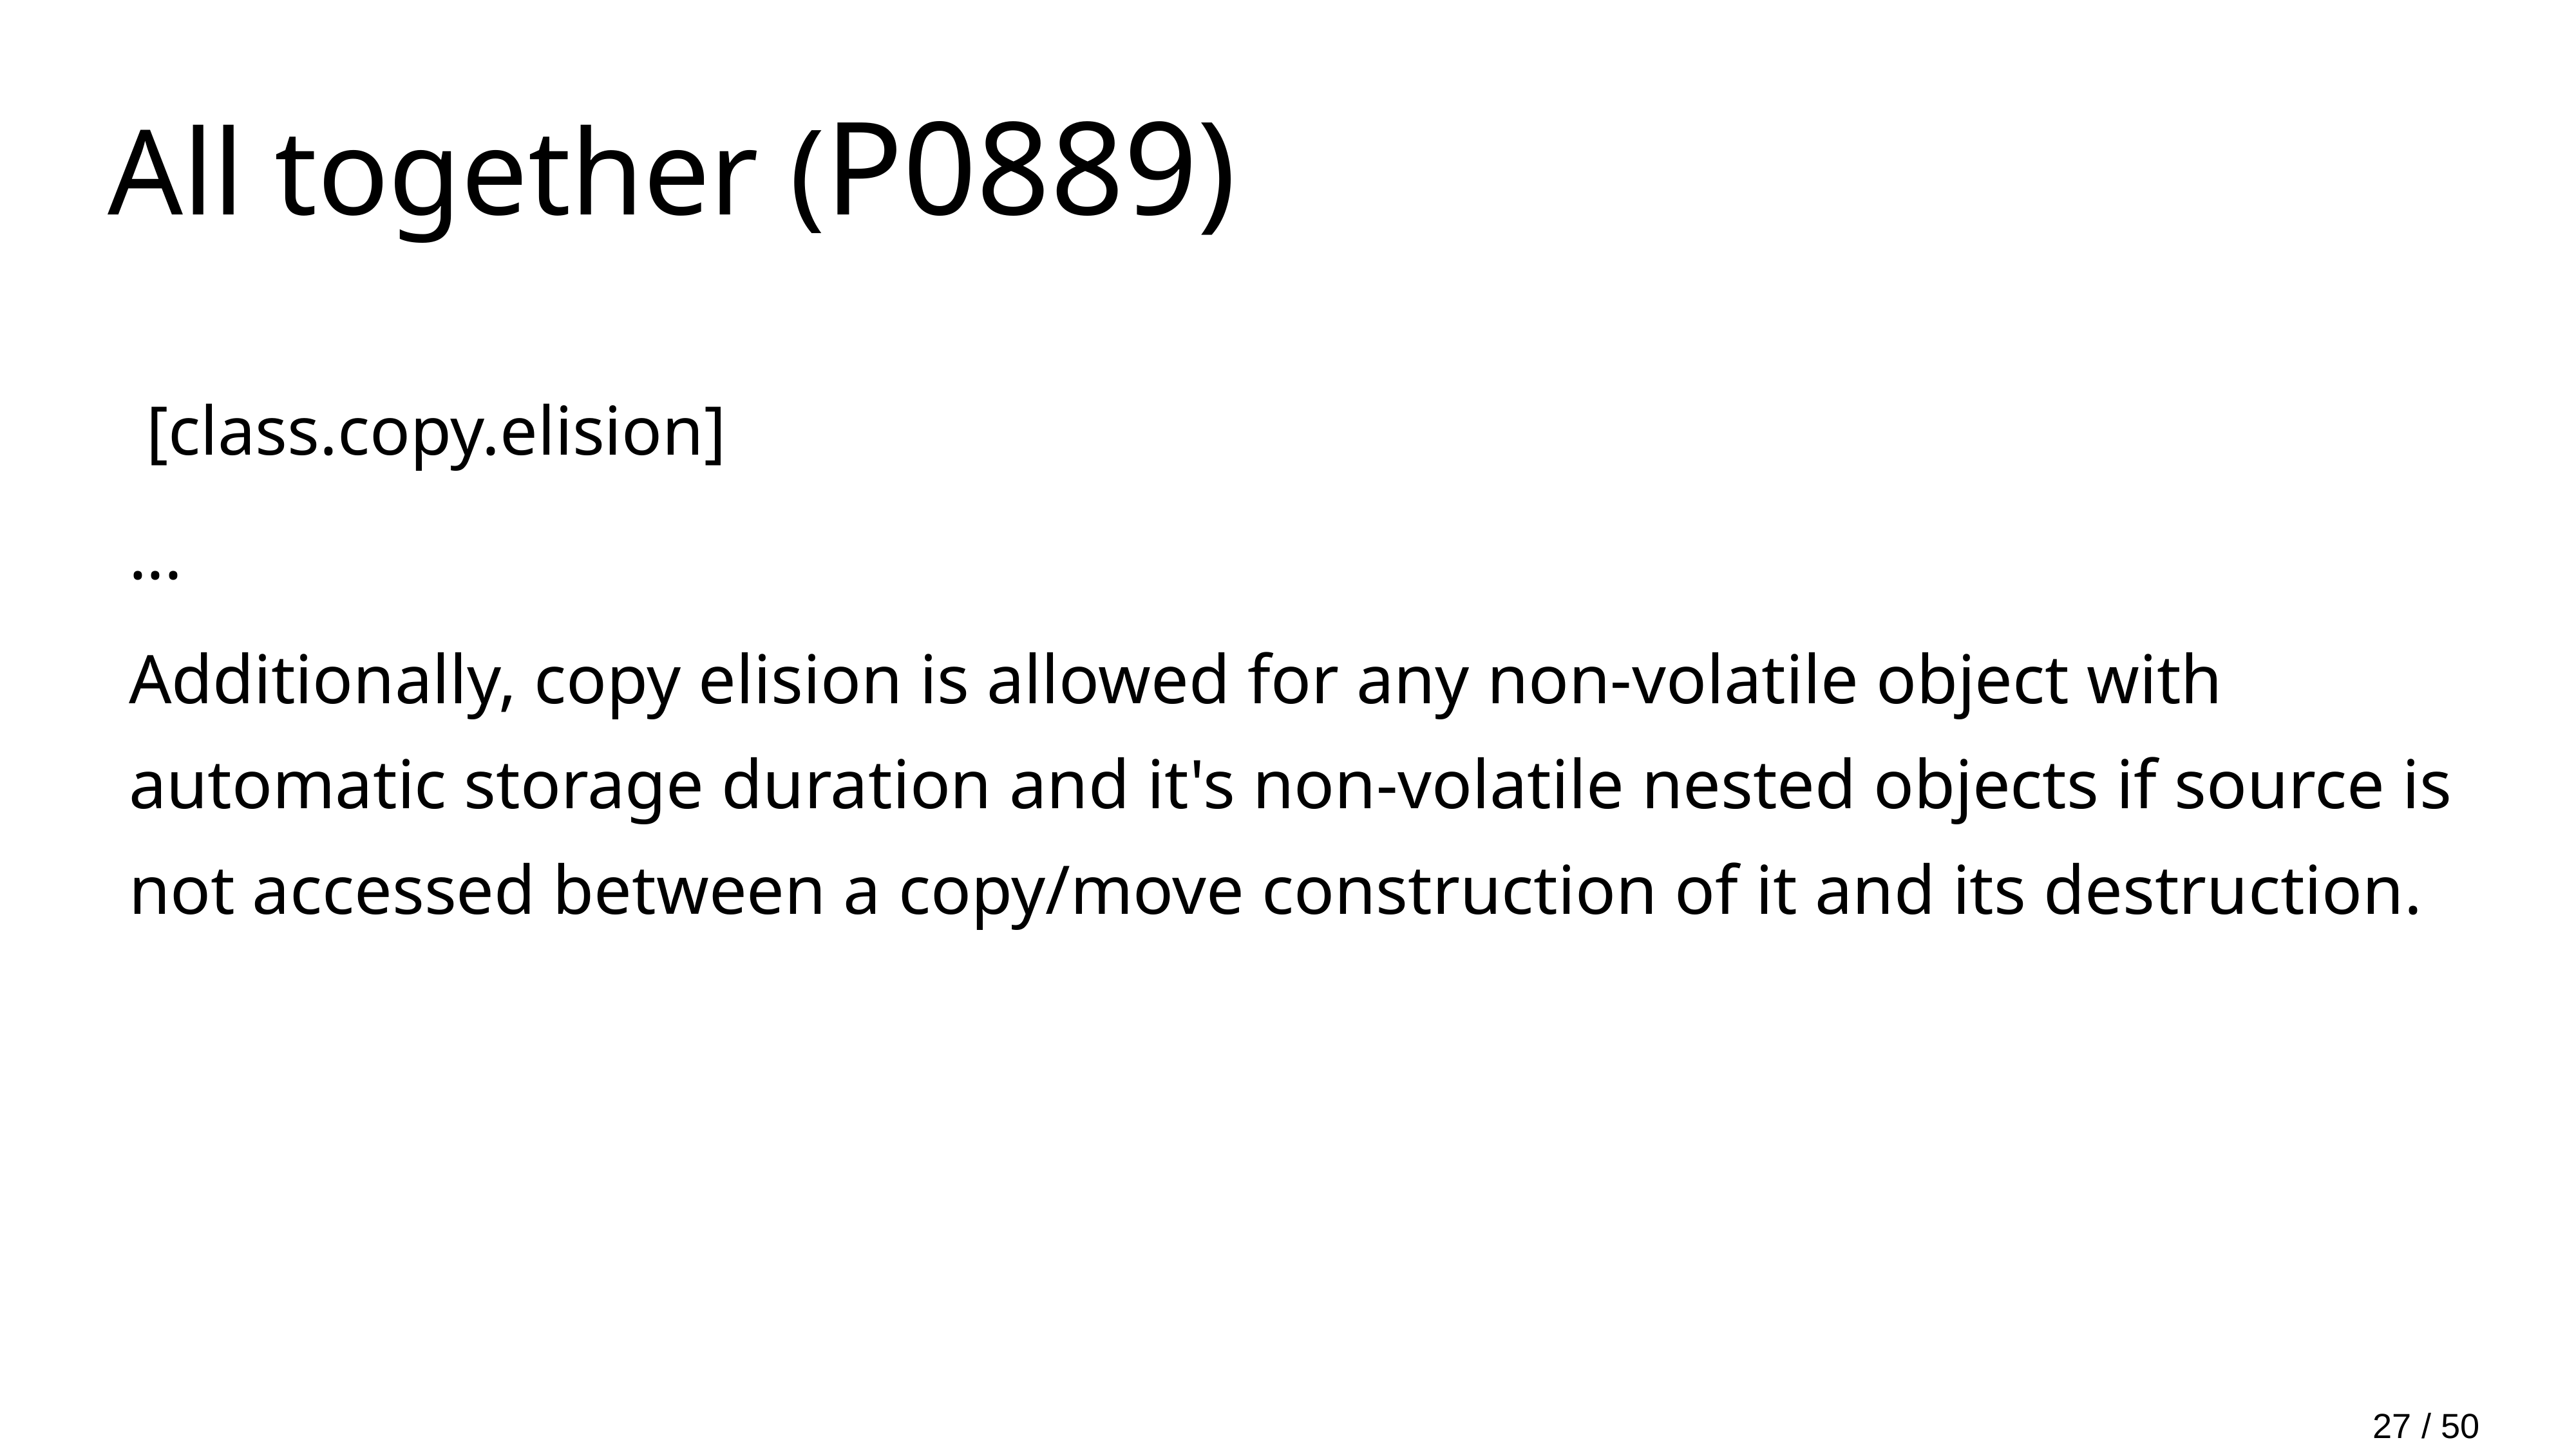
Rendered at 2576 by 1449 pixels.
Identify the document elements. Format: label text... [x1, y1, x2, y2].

text_box [class.copy.elision] ... Additionally, copy elision is allowed for any non-volatile object with automatic storage duration and it's non-volatile nested objects if source is not accessed between a copy/move construction of it and its destruction. [96, 364, 2512, 1419]
text_box <number> / 50 [2363, 1402, 2576, 1449]
title All together (P0889) [108, 80, 2468, 242]
